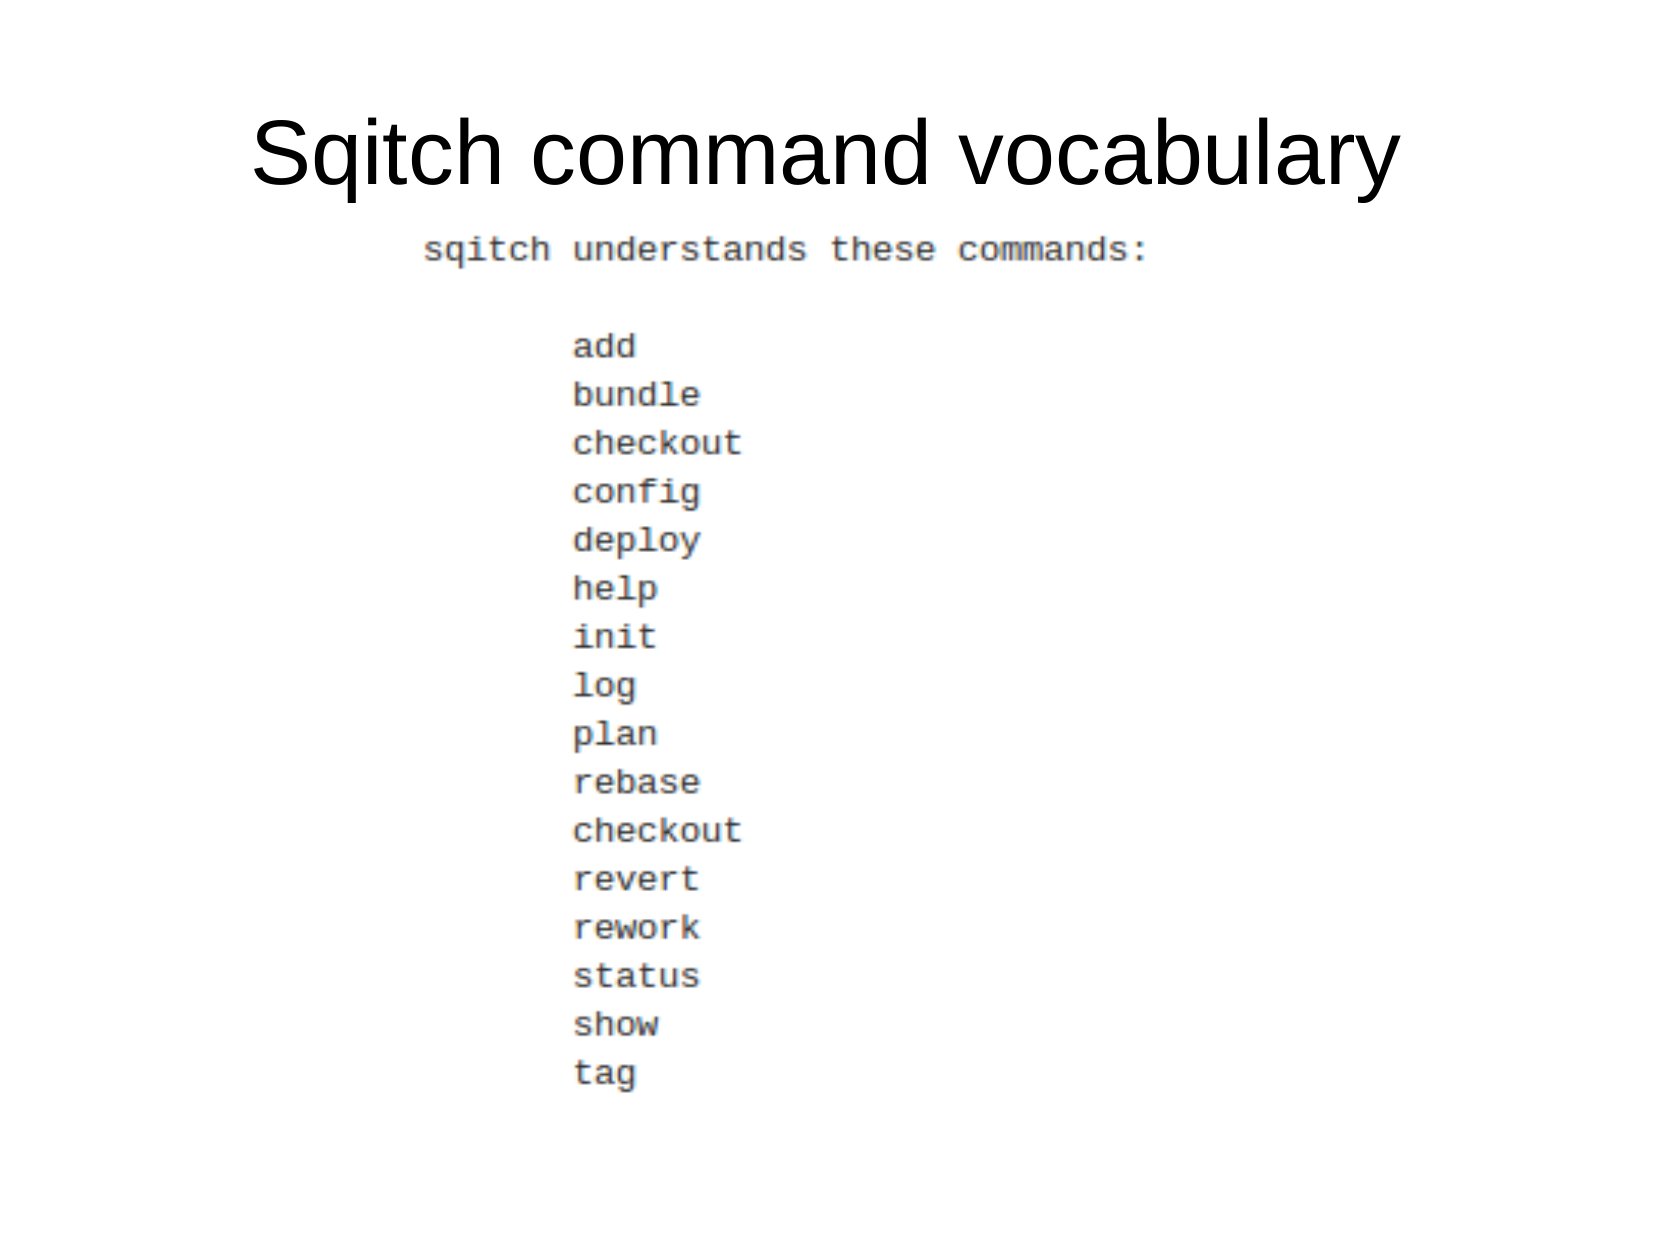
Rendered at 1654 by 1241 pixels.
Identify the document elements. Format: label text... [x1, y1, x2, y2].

picture [399, 229, 1209, 1144]
title Sqitch command vocabulary [82, 49, 1571, 257]
